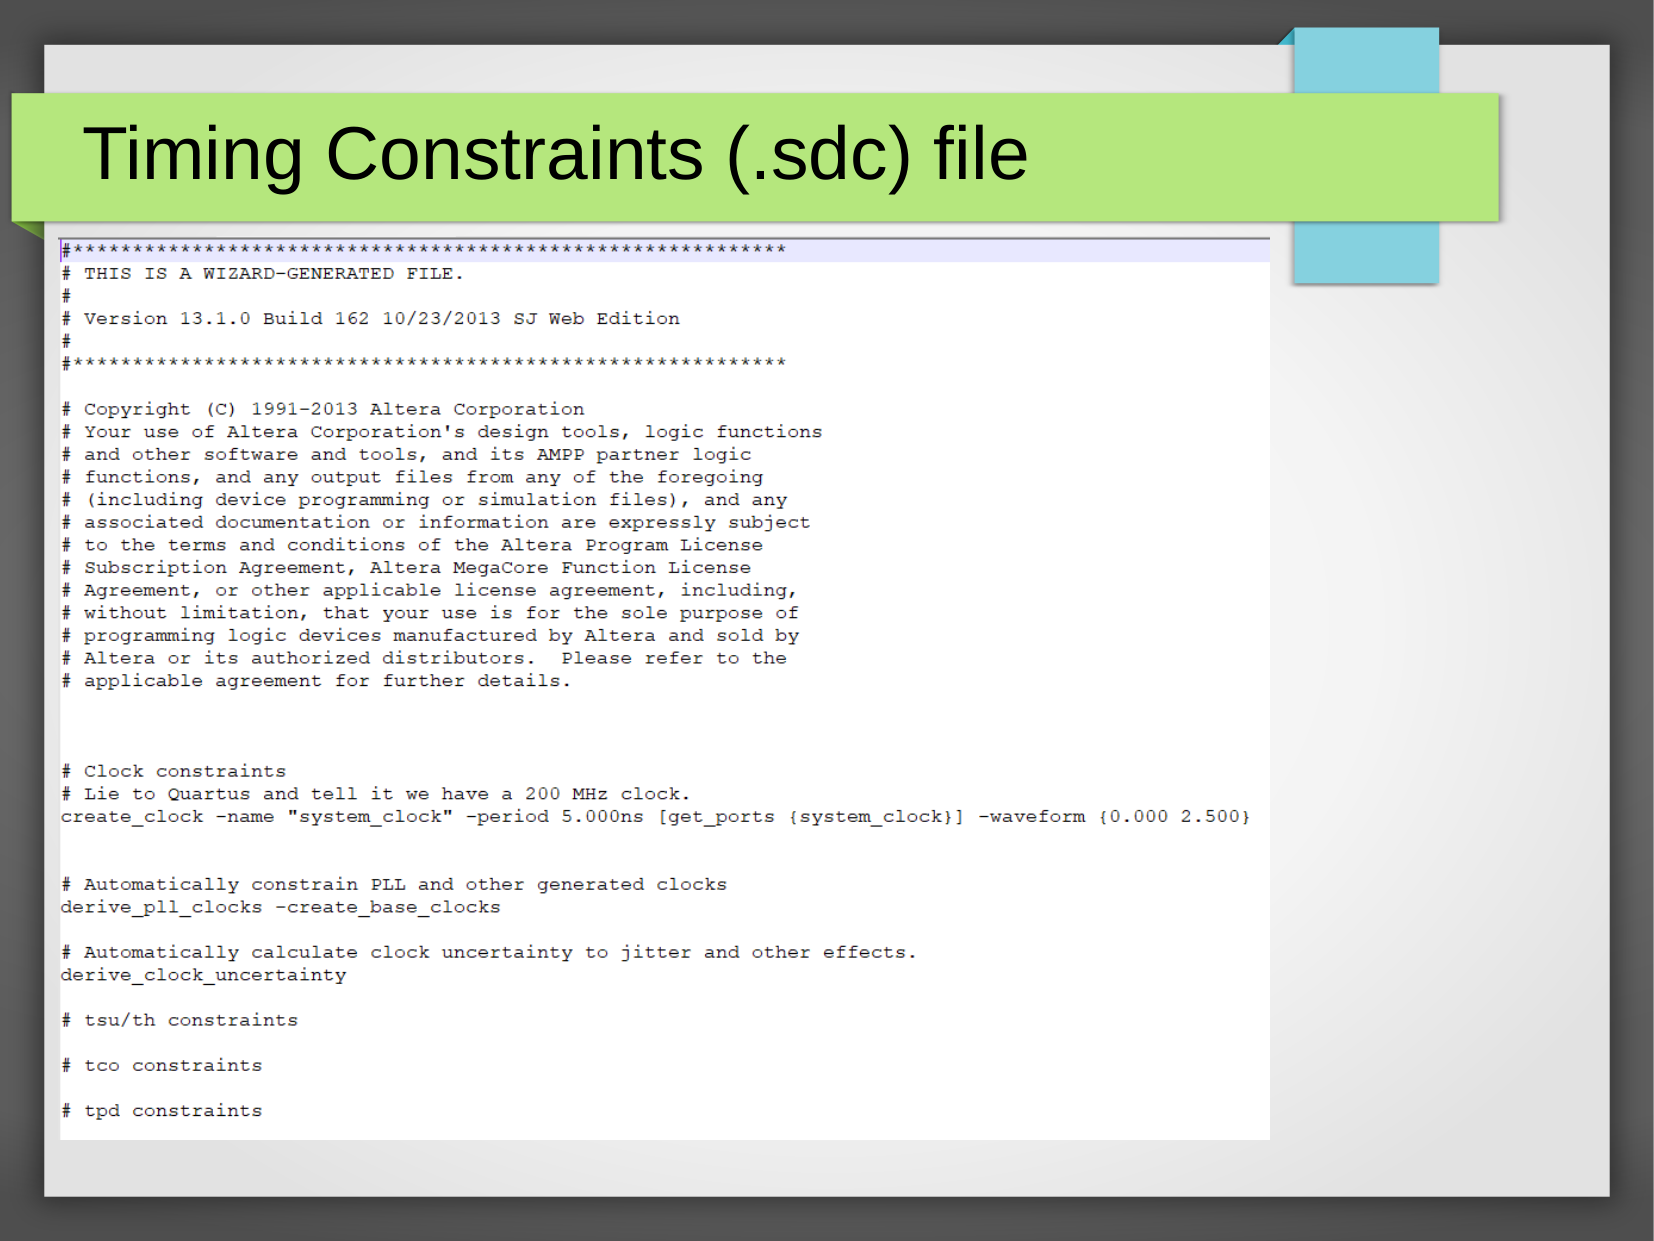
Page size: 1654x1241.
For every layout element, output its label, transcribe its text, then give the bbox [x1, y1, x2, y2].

picture [0, 0, 1654, 1241]
title Timing Constraints (.sdc) file [82, 94, 1264, 213]
